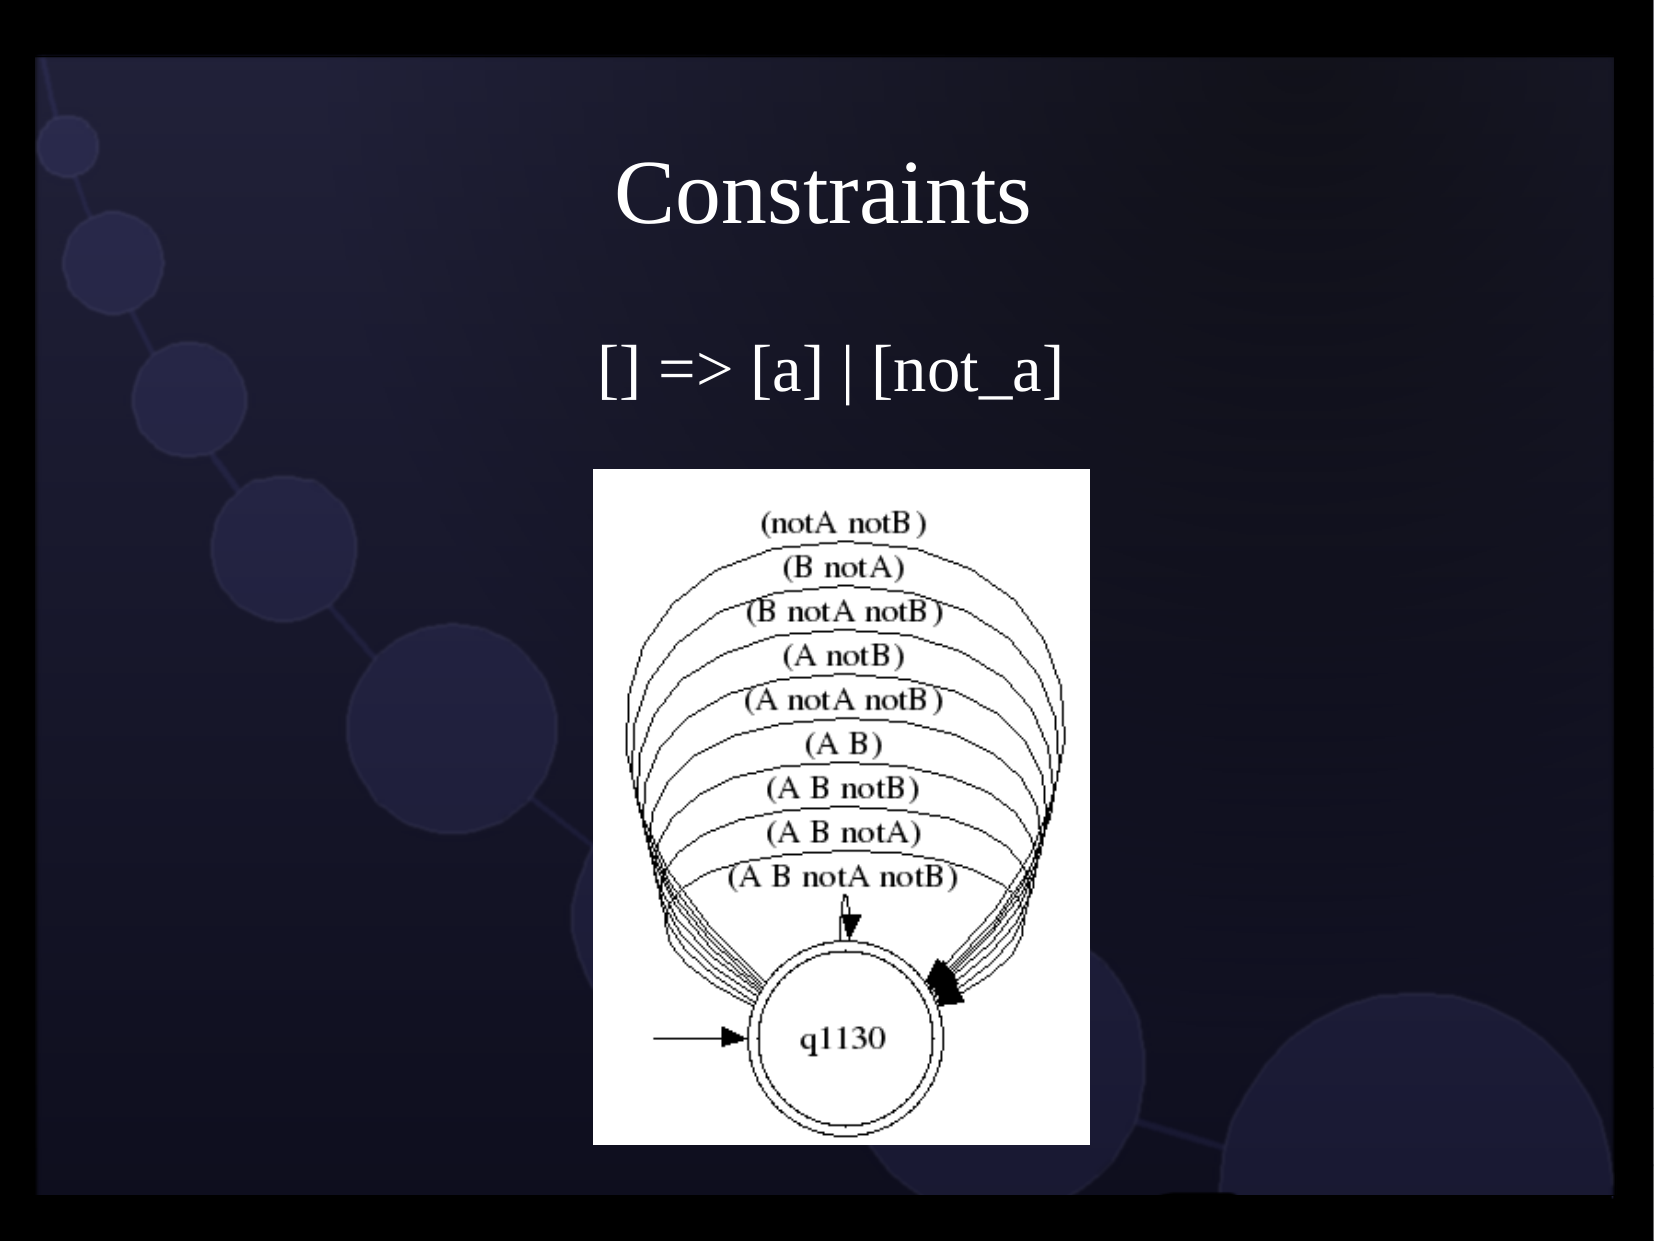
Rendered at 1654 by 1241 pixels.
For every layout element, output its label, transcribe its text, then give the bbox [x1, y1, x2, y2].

picture [0, 0, 1654, 1241]
subtitle [] => [a] | [not_a] [99, 268, 1528, 544]
title Constraints [118, 88, 1531, 296]
